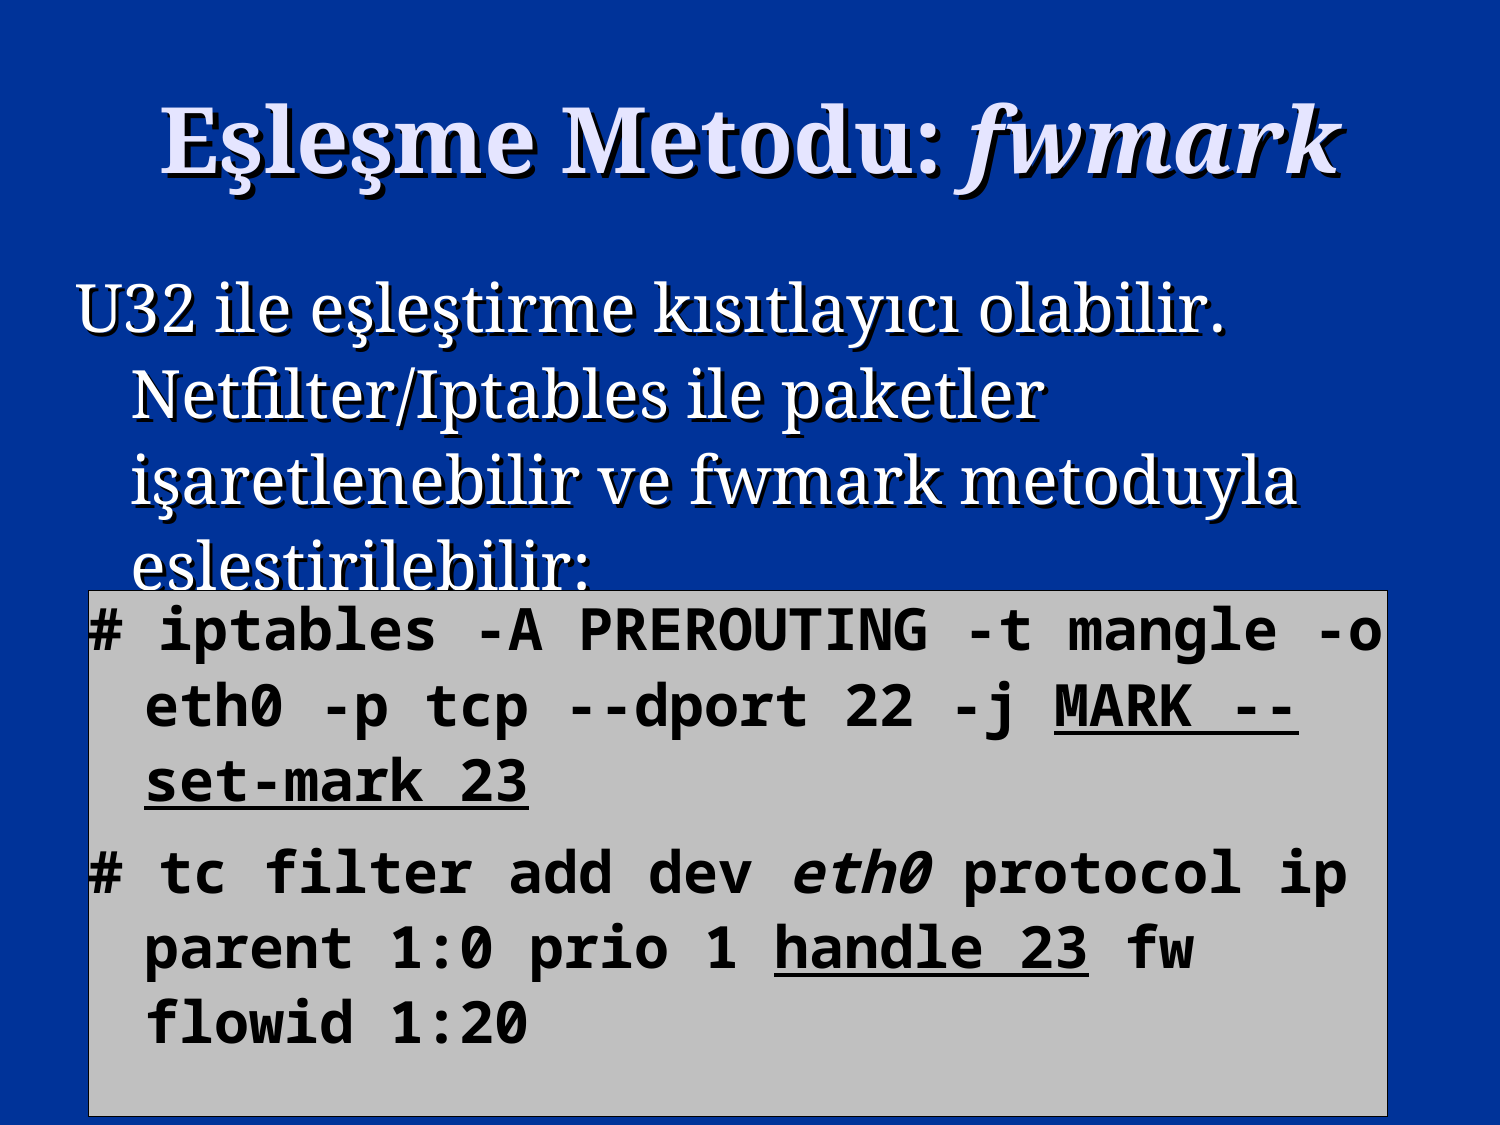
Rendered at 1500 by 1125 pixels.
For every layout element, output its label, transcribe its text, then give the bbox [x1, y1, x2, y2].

text_box # iptables -A PREROUTING -t mangle -o eth0 -p tcp --dport 22 -j MARK --set-mark 23 # tc filter add dev eth0 protocol ip parent 1:0 prio 1 handle 23 fw flowid 1:20 [88, 590, 1388, 1117]
title Eşleşme Metodu: fwmark [74, 31, 1425, 246]
list U32 ile eşleştirme kısıtlayıcı olabilir. Netfilter/Iptables ile paketler işaretlenebilir ve fwmark metoduyla eşleştirilebilir: [74, 263, 1425, 563]
